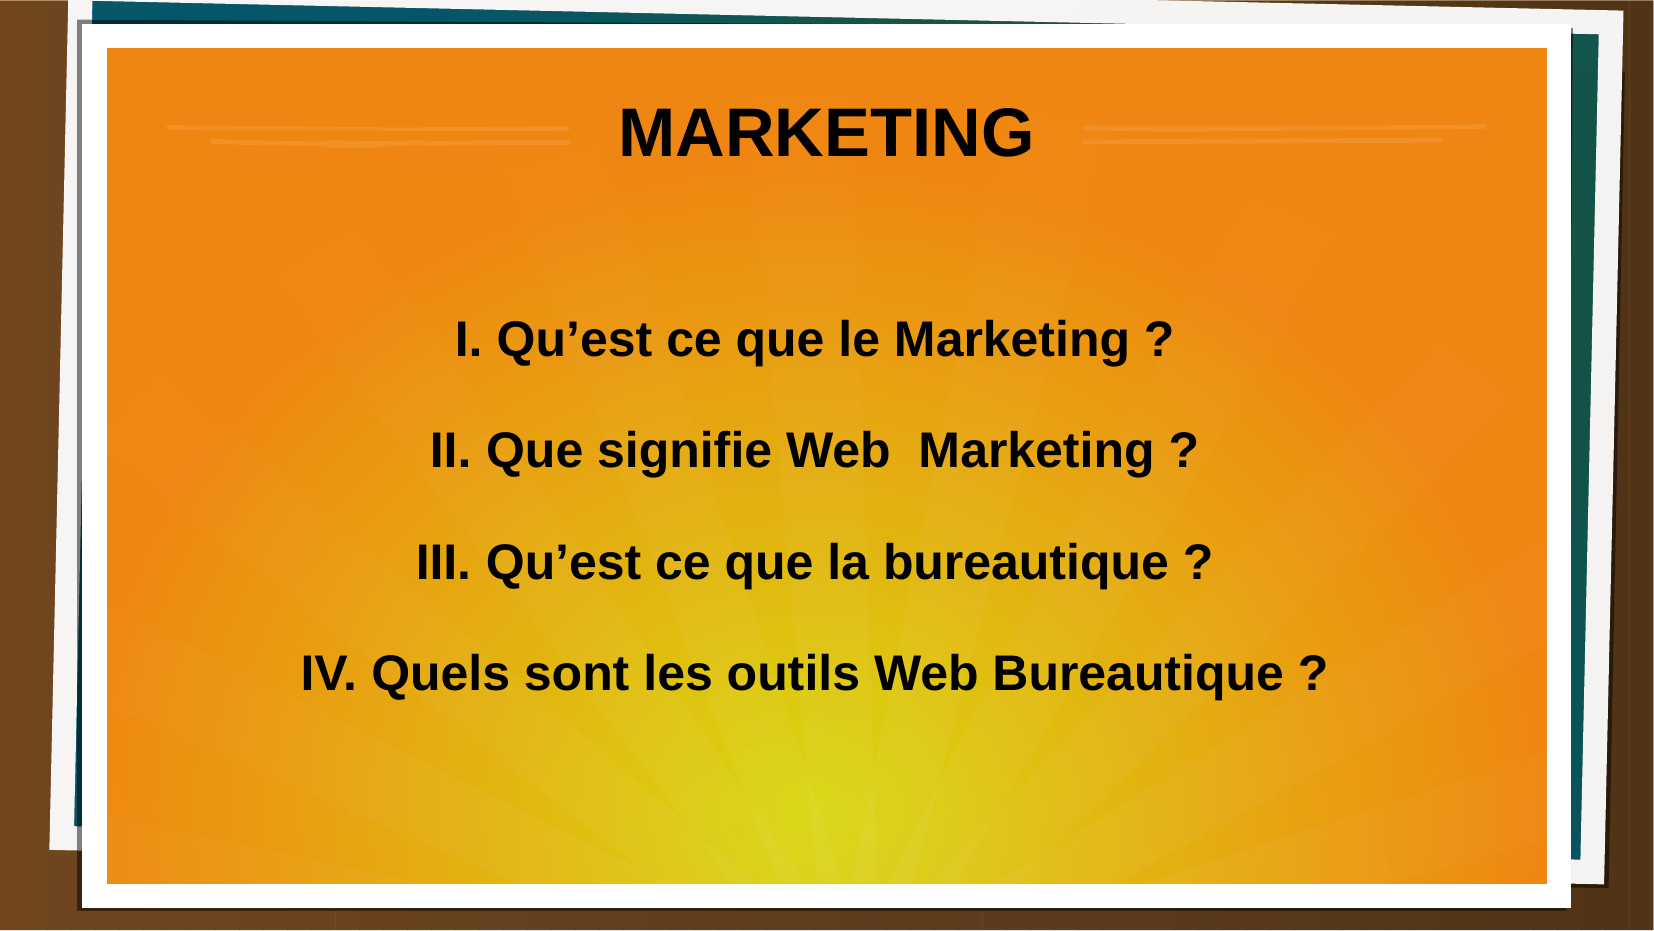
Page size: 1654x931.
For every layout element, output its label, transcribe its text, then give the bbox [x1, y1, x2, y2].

subtitle Qu’est ce que le Marketing ? Que signifie Web Marketing ? Qu’est ce que la bureautique ? Quels sont les outils Web Bureautique ? [165, 143, 1465, 813]
title MARKETING [566, 59, 1087, 143]
